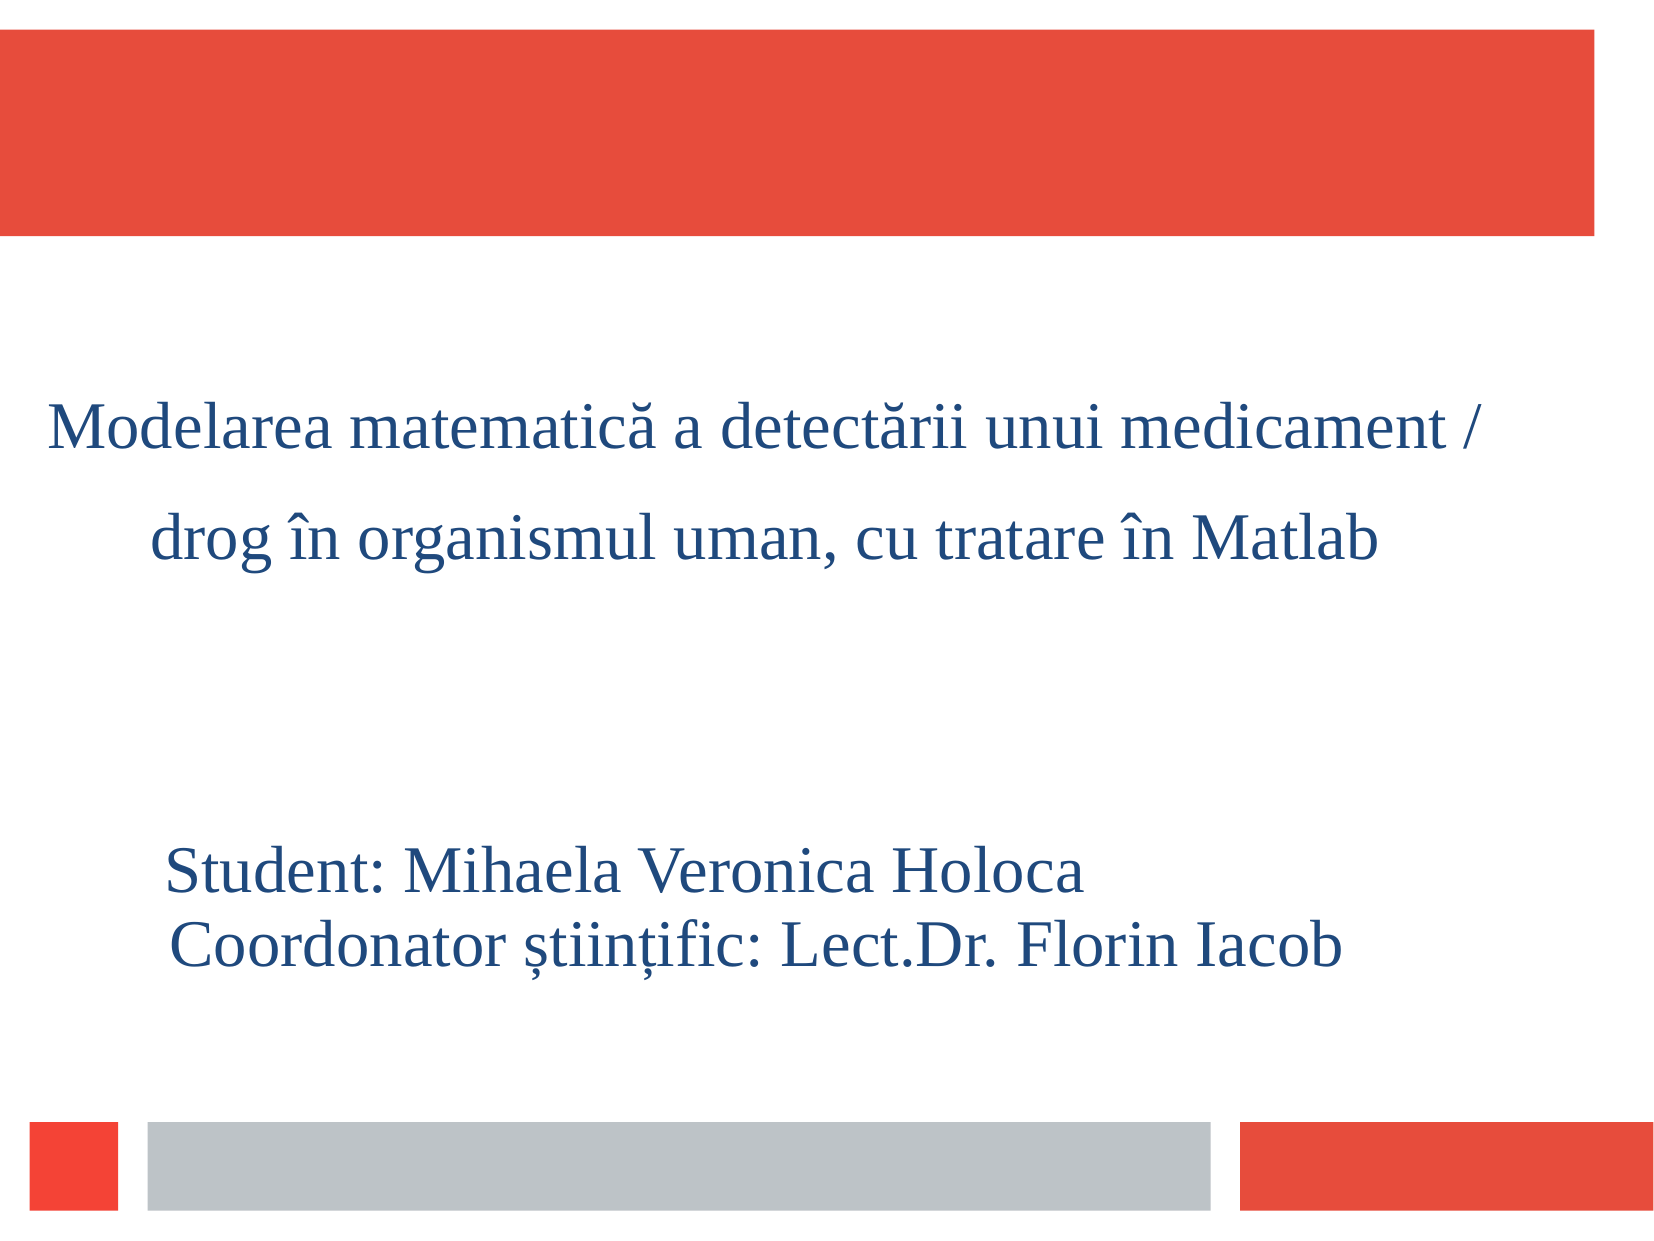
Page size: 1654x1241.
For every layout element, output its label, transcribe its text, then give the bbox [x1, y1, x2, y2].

subtitle Modelarea matematică a detectării unui medicament / drog în organismul uman, cu tratare în Matlab Student: Mihaela Veronica Holoca Coordonator științific: Lect.Dr. Florin Iacob [47, 277, 1536, 1170]
